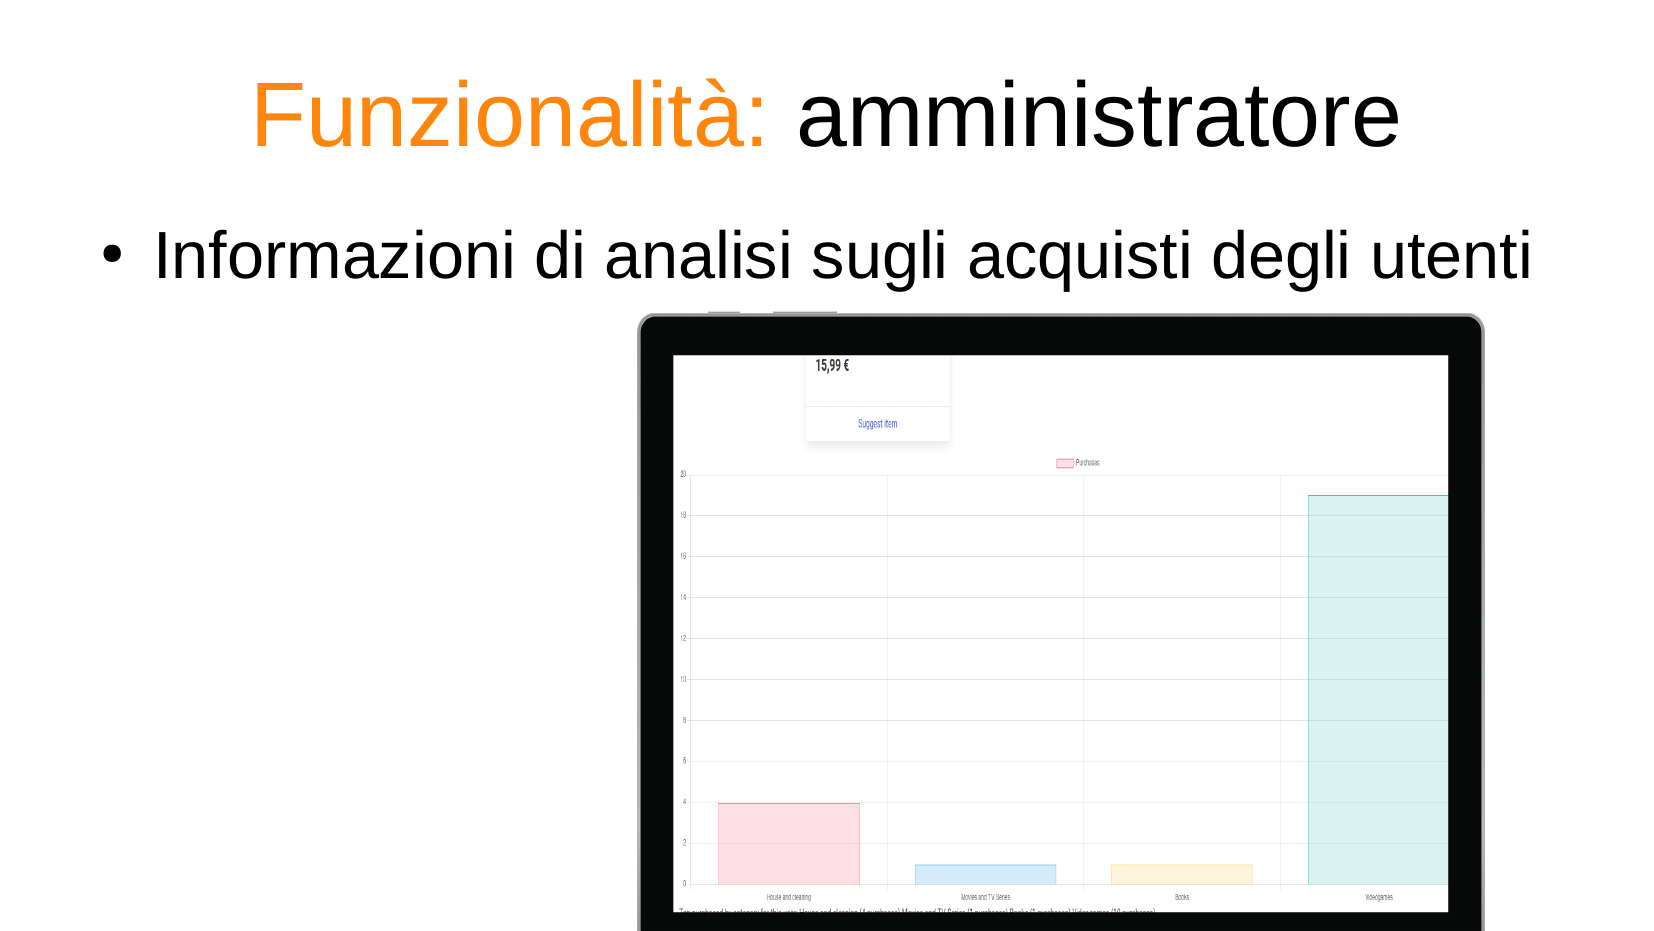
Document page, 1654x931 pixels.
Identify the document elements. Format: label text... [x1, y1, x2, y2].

picture [525, 303, 1595, 931]
list Informazioni di analisi sugli acquisti degli utenti [82, 217, 1571, 758]
title Funzionalità: amministratore [82, 37, 1571, 193]
